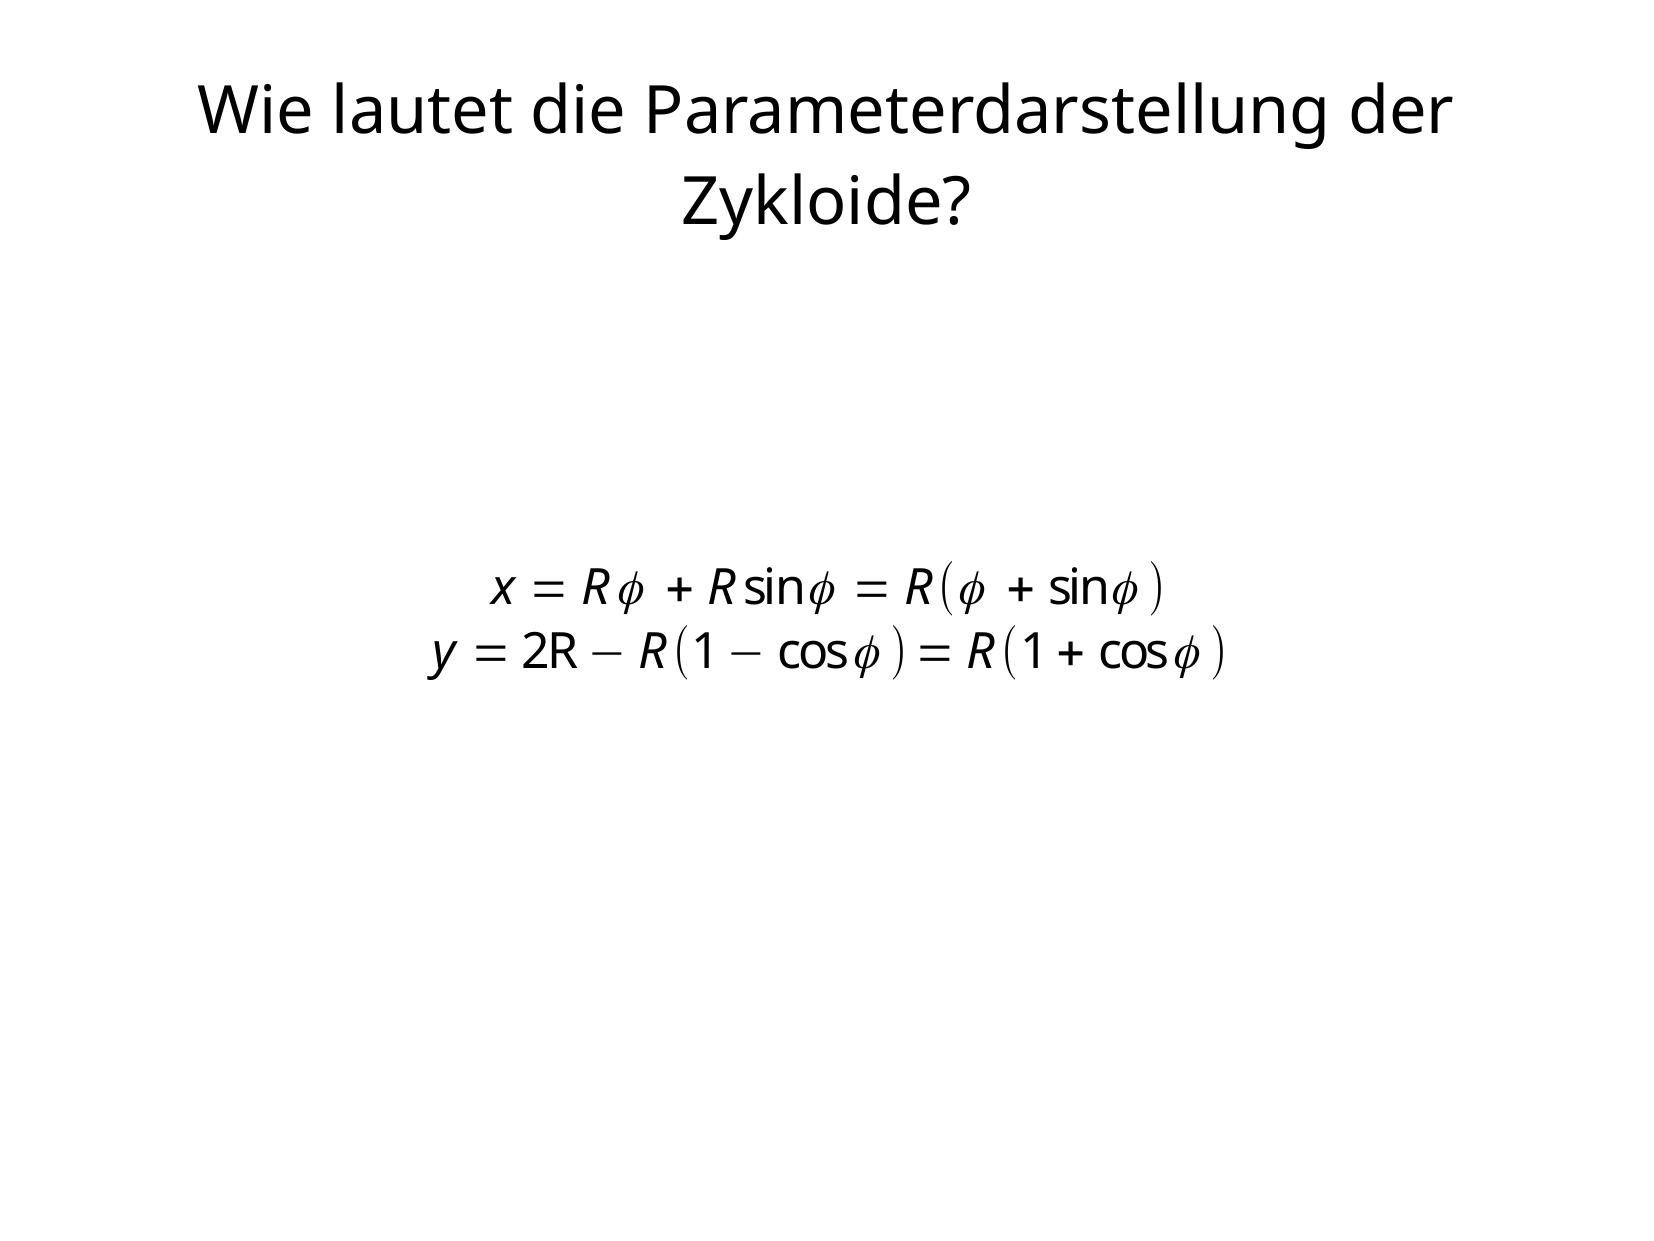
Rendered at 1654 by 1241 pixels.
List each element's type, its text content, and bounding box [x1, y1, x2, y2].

chart [420, 557, 1234, 683]
title Wie lautet die Parameterdarstellung der Zykloide? [82, 49, 1571, 257]
